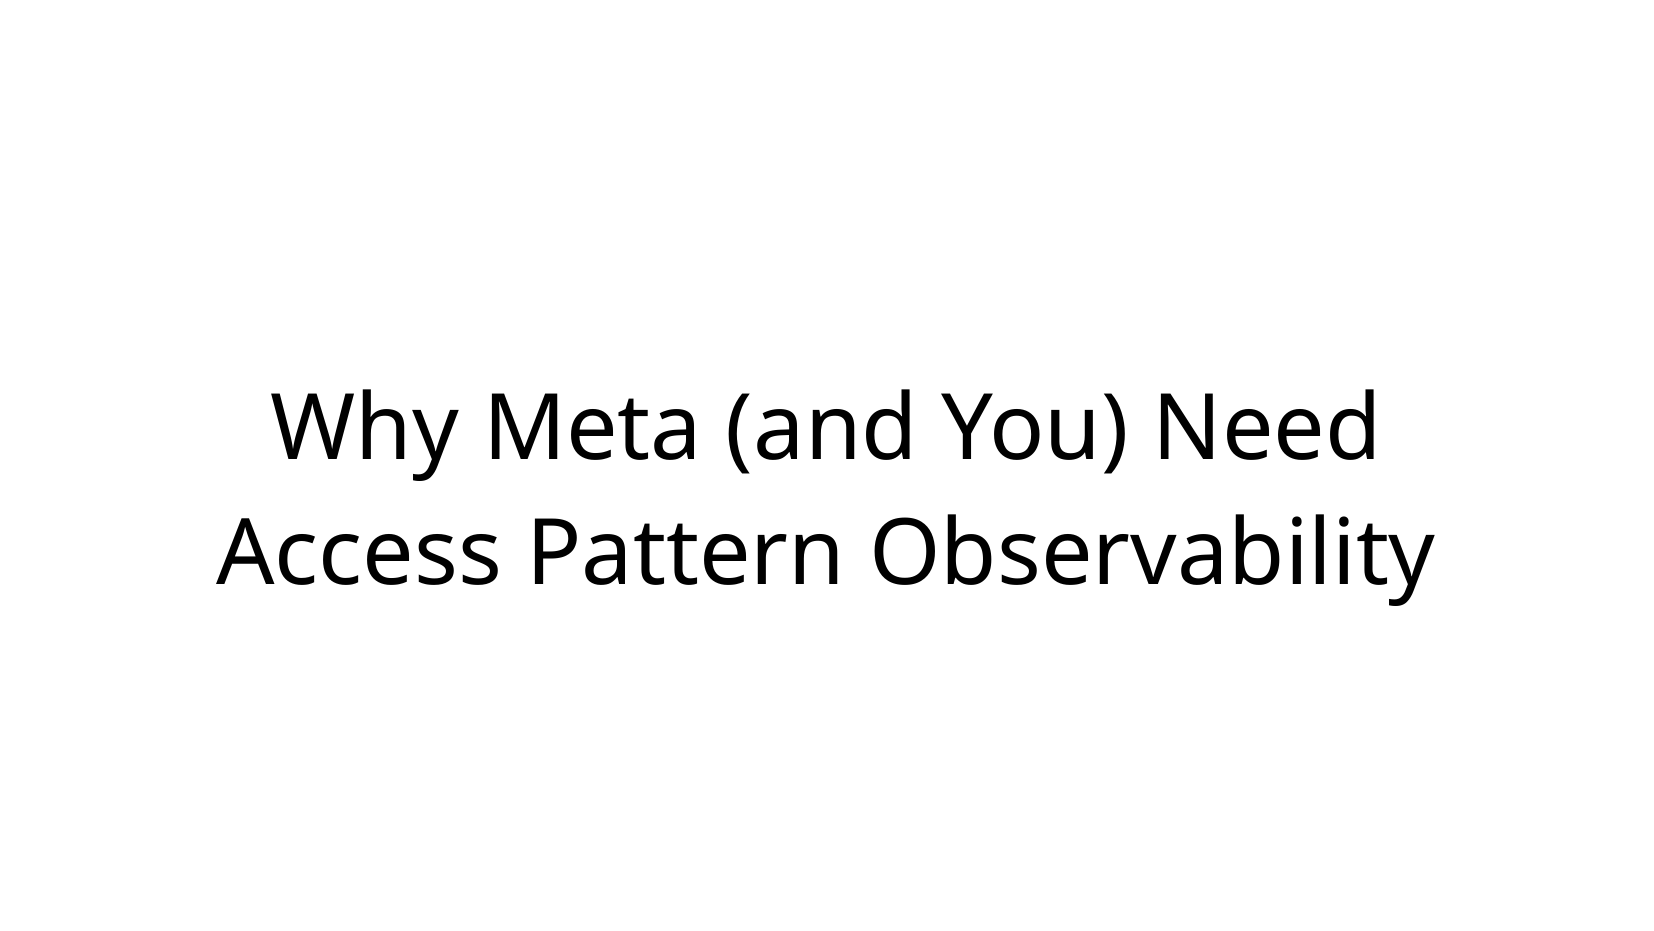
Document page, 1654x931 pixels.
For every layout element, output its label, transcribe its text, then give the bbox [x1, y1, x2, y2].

title Why Meta (and You) Need Access Pattern Observability [82, 379, 1571, 594]
